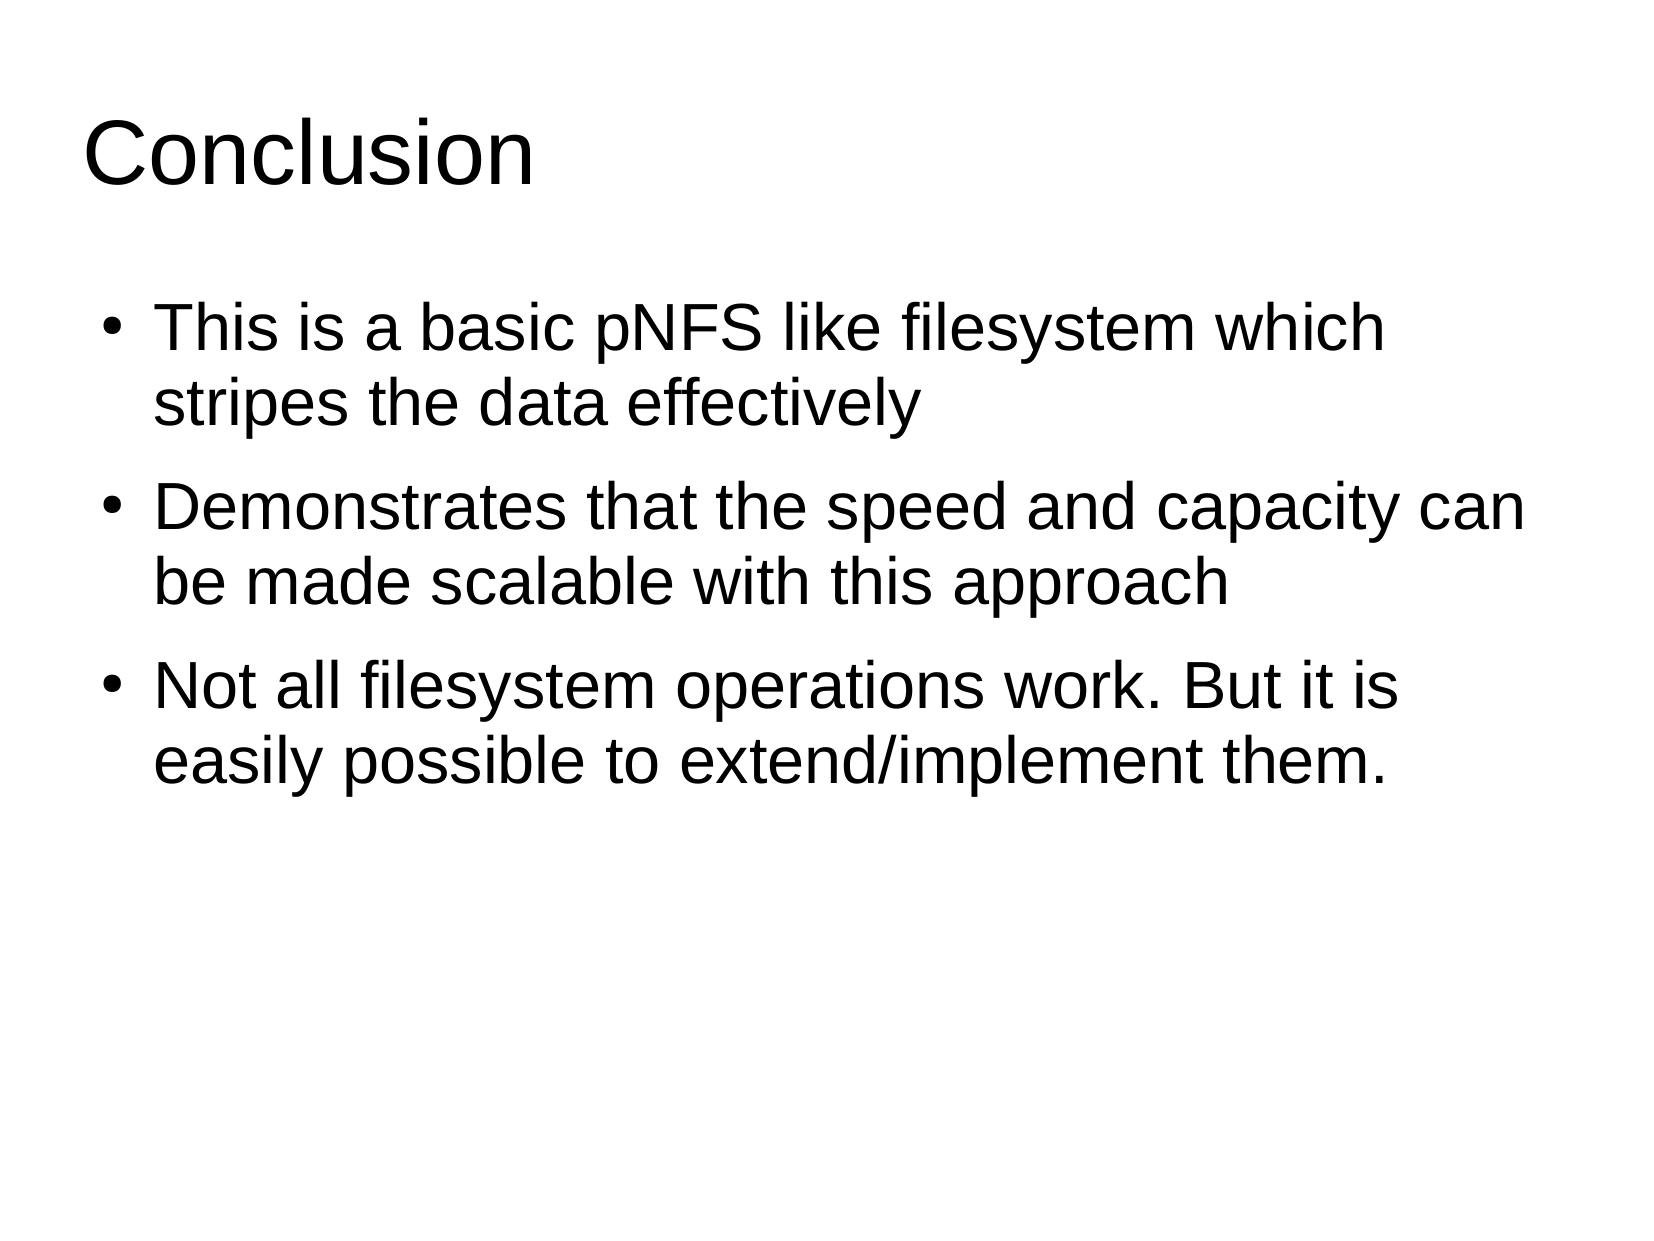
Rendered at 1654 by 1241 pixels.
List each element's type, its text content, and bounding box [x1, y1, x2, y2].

list This is a basic pNFS like filesystem which stripes the data effectively Demonstrates that the speed and capacity can be made scalable with this approach Not all filesystem operations work. But it is easily possible to extend/implement them. [82, 290, 1571, 1109]
title Conclusion [82, 56, 1571, 250]
